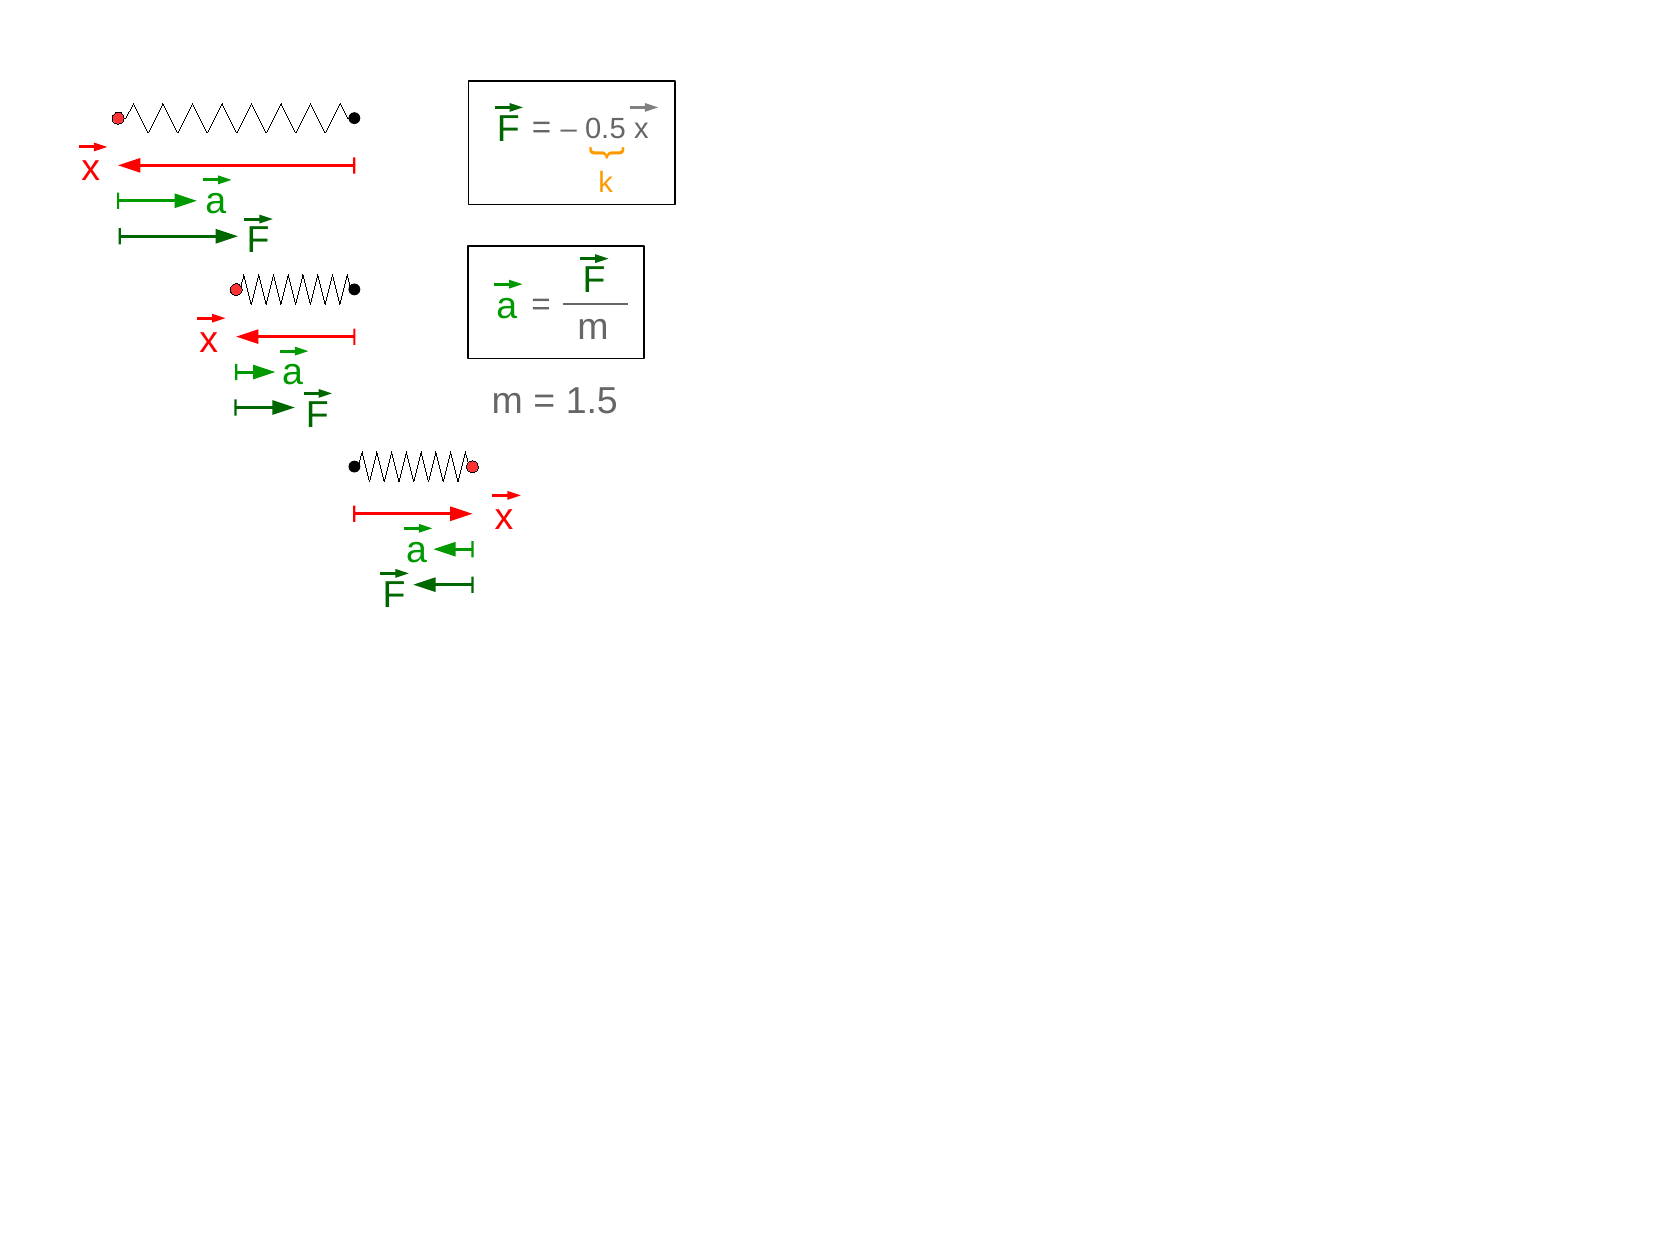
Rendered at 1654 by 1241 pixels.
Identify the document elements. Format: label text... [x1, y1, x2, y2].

text_box a [267, 343, 327, 401]
text_box [230, 283, 243, 296]
text_box F [291, 385, 339, 443]
text_box x [479, 487, 522, 545]
text_box F [367, 565, 416, 623]
text_box = – 0.5 x [517, 101, 733, 159]
text_box = [516, 278, 567, 336]
text_box a [190, 172, 238, 230]
text_box k [583, 158, 628, 206]
text_box [348, 283, 361, 296]
text_box a [391, 520, 451, 578]
text_box x [66, 139, 114, 197]
text_box [348, 112, 361, 125]
text_box x [184, 310, 273, 368]
text_box [466, 460, 479, 473]
text_box m = 1.5 [476, 372, 641, 430]
text_box F [231, 211, 280, 269]
text_box { [575, 132, 633, 175]
text_box [112, 112, 125, 125]
text_box F [482, 99, 530, 157]
text_box a [481, 276, 529, 334]
text_box = [615, 278, 733, 336]
text_box m [562, 297, 620, 355]
text_box [348, 460, 361, 473]
text_box F [567, 251, 615, 297]
